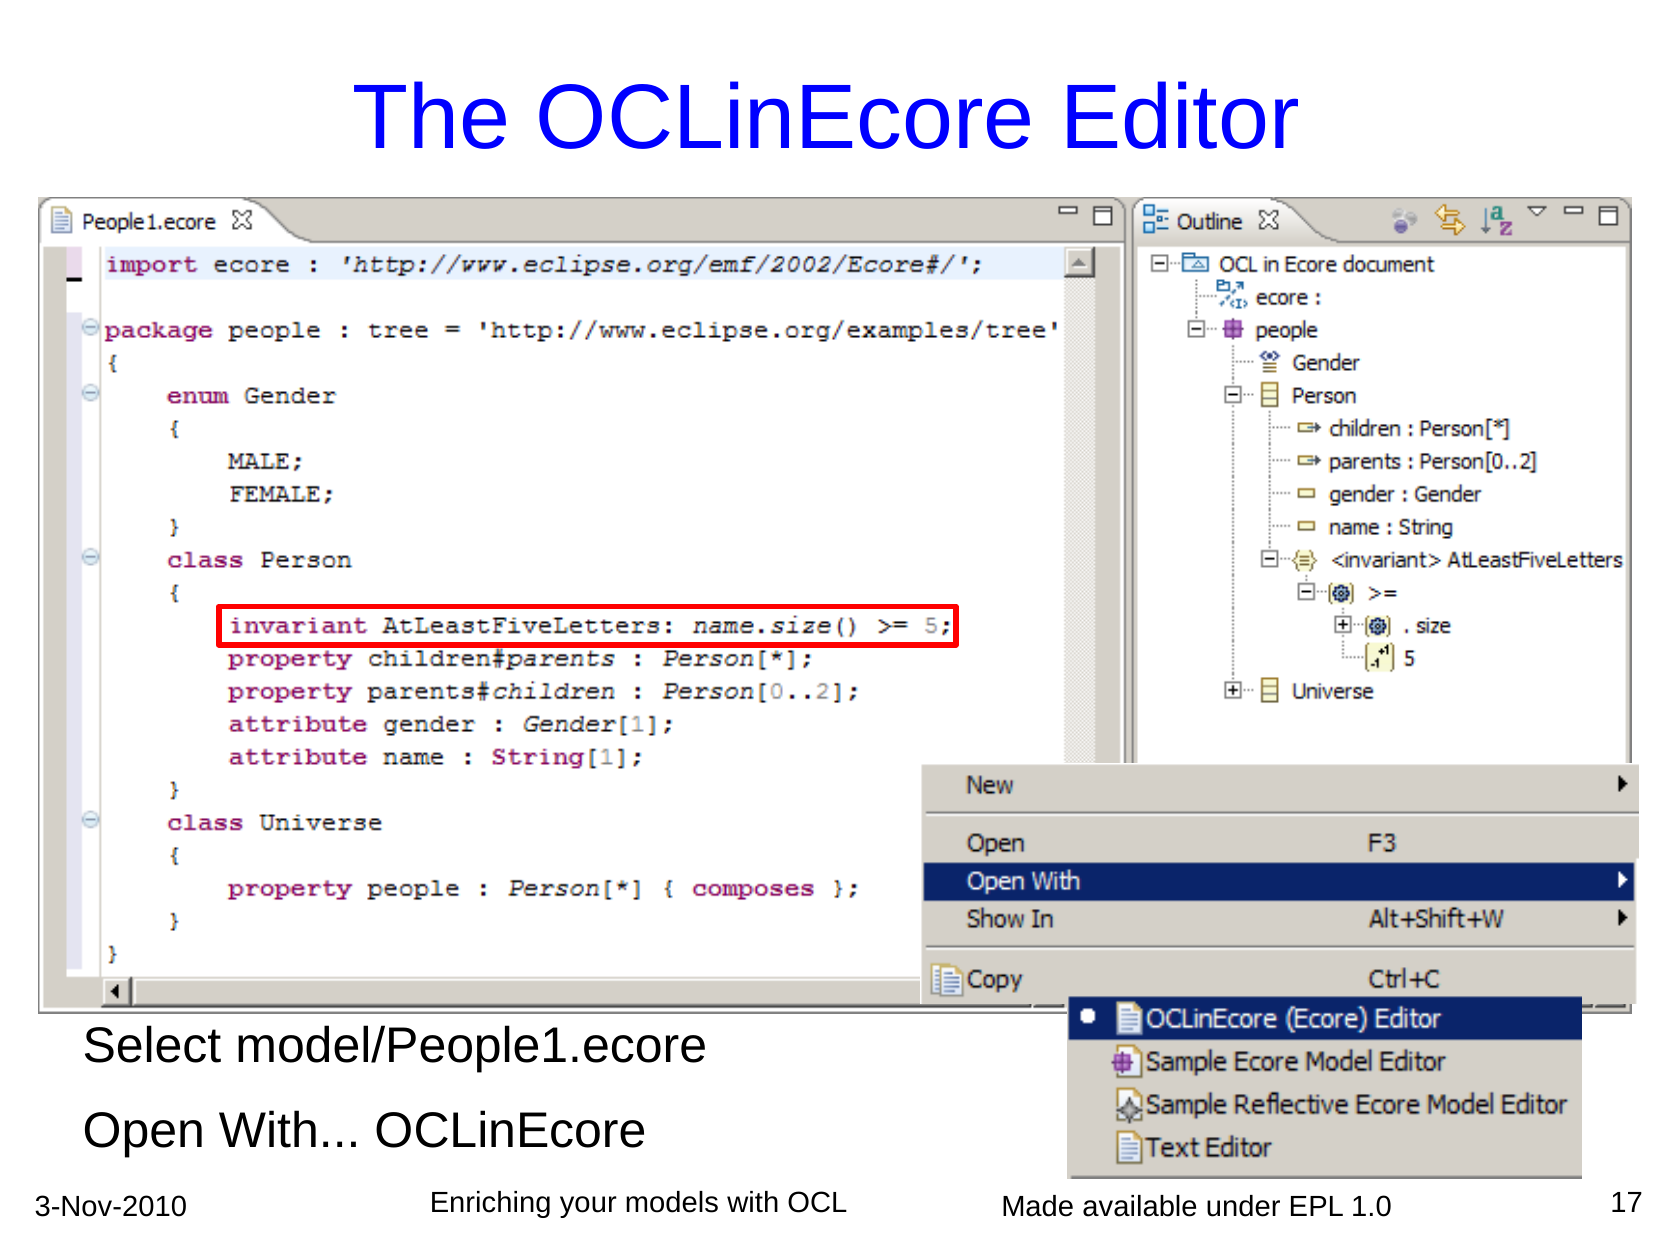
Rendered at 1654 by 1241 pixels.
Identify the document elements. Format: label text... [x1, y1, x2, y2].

list Select model/People1.ecore Open With... OCLinEcore [82, 1017, 1067, 1159]
title The OCLinEcore Editor [82, 56, 1571, 177]
picture [38, 197, 1639, 1179]
